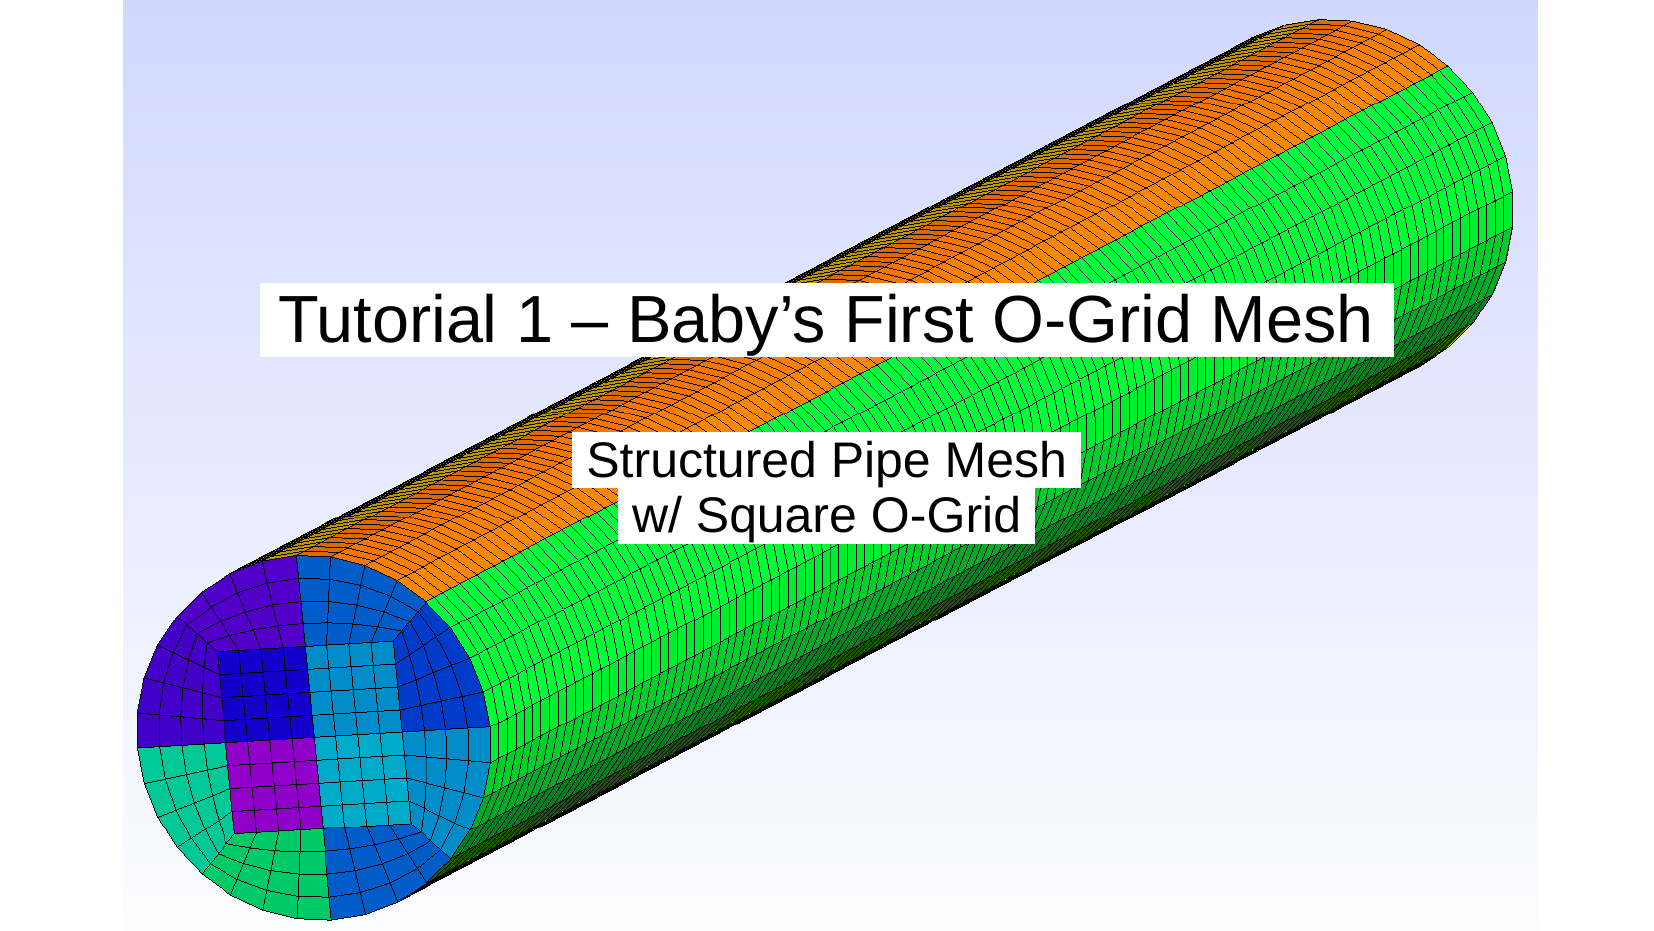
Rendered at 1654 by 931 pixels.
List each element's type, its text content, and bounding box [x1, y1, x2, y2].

picture [123, 863, 1538, 931]
picture [123, 0, 1538, 37]
subtitle Tutorial 1 – Baby’s First O-Grid Mesh Structured Pipe Mesh w/ Square O-Grid [82, 37, 1571, 863]
